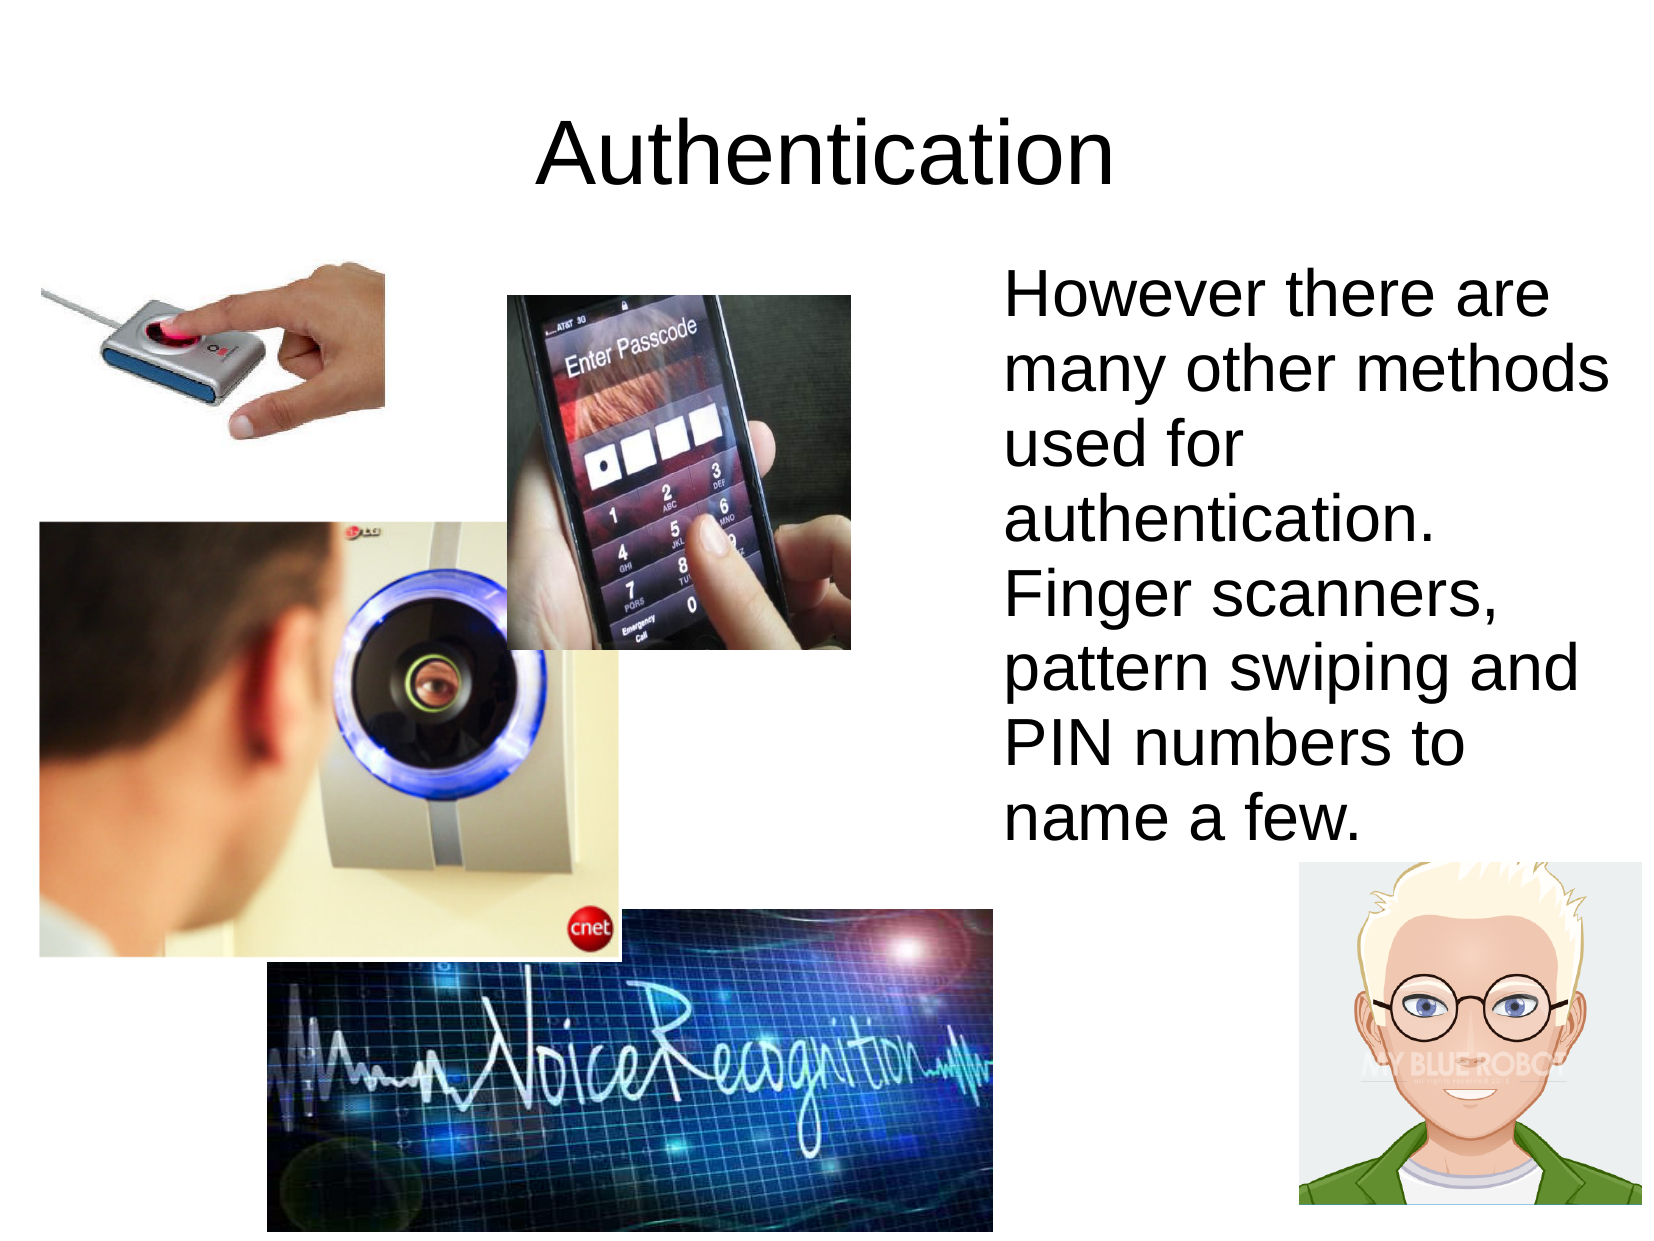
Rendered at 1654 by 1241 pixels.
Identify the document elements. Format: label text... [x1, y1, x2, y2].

picture [1299, 862, 1642, 1205]
title Authentication [82, 49, 1571, 257]
picture [35, 259, 993, 1232]
list However there are many other methods used for authentication. Finger scanners, pattern swiping and PIN numbers to name a few. [933, 256, 1619, 976]
